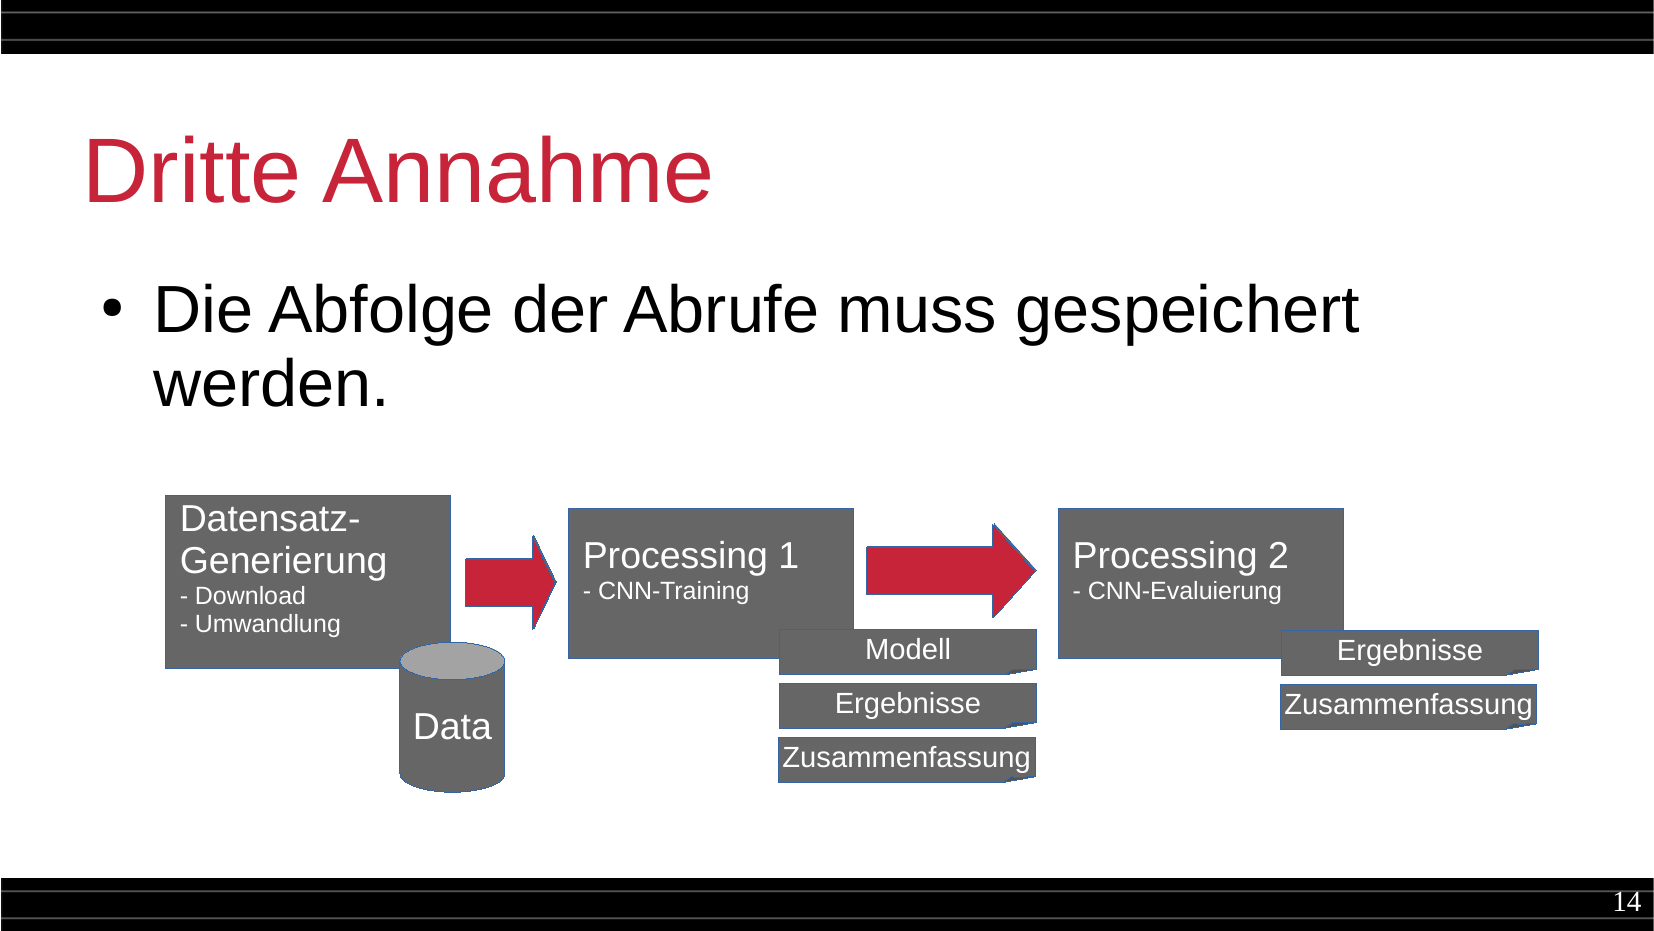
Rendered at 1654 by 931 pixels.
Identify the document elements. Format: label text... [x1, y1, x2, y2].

text_box Processing 1 - CNN-Training [568, 508, 854, 659]
title Dritte Annahme [82, 92, 1571, 249]
text_box Data [399, 662, 505, 793]
text_box Zusammenfassung [778, 737, 1036, 783]
text_box Ergebnisse [1281, 630, 1539, 676]
list Die Abfolge der Abrufe muss gespeichert werden. [82, 271, 1606, 851]
picture [1, 0, 1654, 54]
text_box Zusammenfassung [1280, 684, 1537, 730]
text_box [866, 523, 1037, 618]
text_box Ergebnisse [779, 683, 1037, 729]
text_box Modell [779, 629, 1037, 675]
text_box [465, 535, 557, 630]
text_box Processing 2 - CNN-Evaluierung [1058, 508, 1344, 659]
text_box Datensatz- Generierung - Download - Umwandlung [165, 495, 451, 669]
picture [1, 878, 1654, 931]
